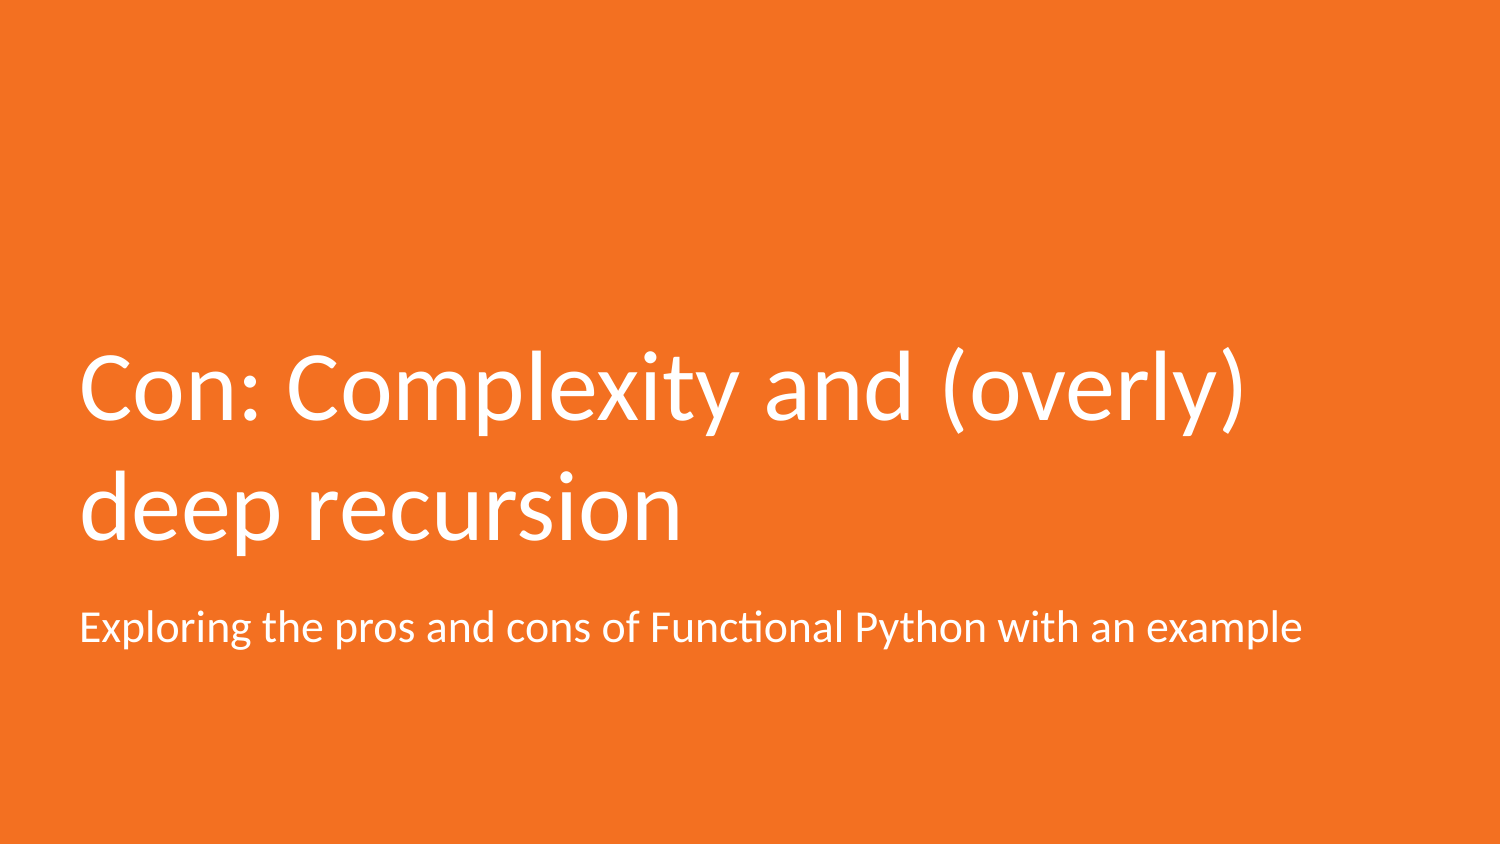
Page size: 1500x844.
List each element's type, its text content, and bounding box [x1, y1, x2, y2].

title Con: Complexity and (overly) deep recursion [64, 422, 1413, 576]
subtitle Exploring the pros and cons of Functional Python with an example [64, 581, 1413, 653]
